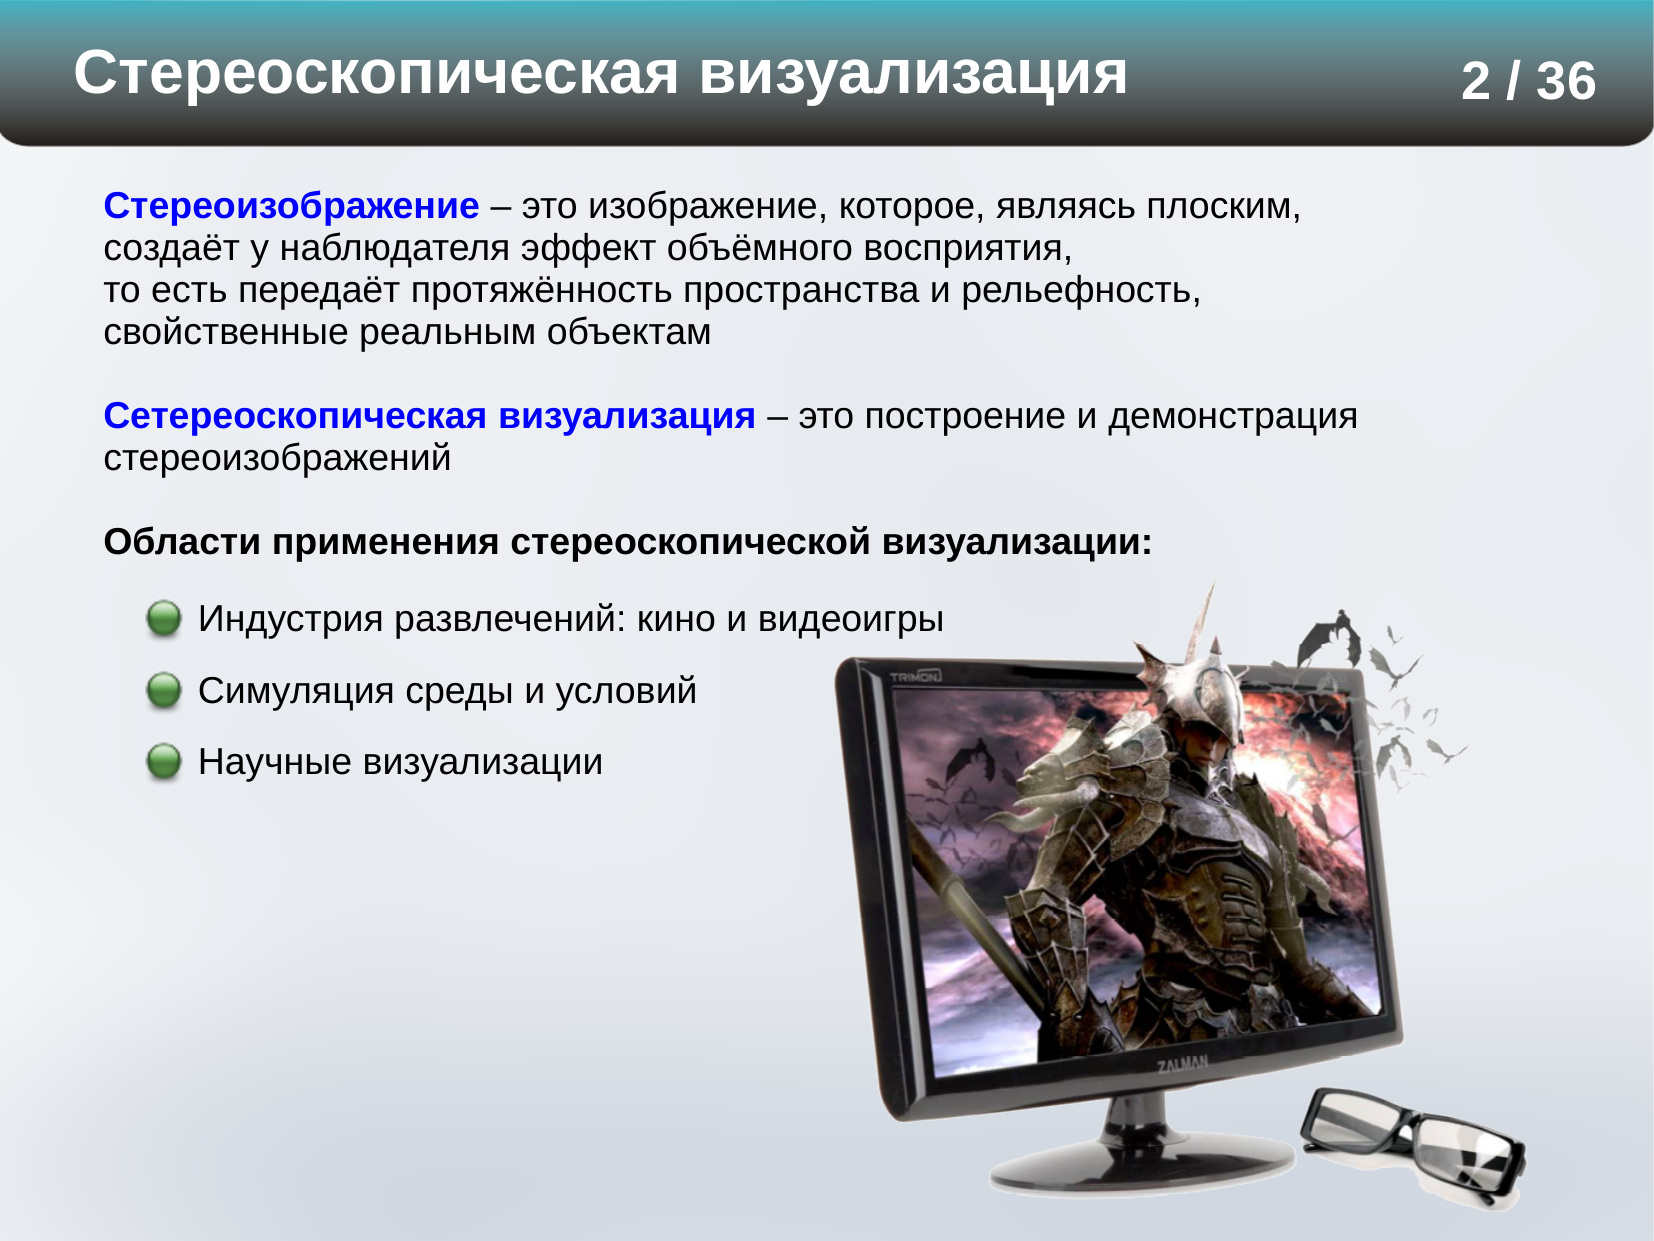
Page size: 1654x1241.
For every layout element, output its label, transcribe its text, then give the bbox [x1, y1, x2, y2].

text_box Стереоизображение – это изображение, которое, являясь плоским, создаёт у наблюдателя эффект объёмного восприятия, то есть передаёт протяжённость пространства и рельефность, свойственные реальным объектам Сетереоскопическая визуализация – это построение и демонстрация стереоизображений Области применения стереоскопической визуализации: Индустрия развлечений: кино и видеоигры Симуляция среды и условий Научные визуализации [88, 177, 1565, 791]
text_box <номер> / 36 [1446, 42, 1654, 179]
picture [0, 0, 1654, 1241]
text_box Стереоскопическая визуализация [59, 29, 1359, 115]
